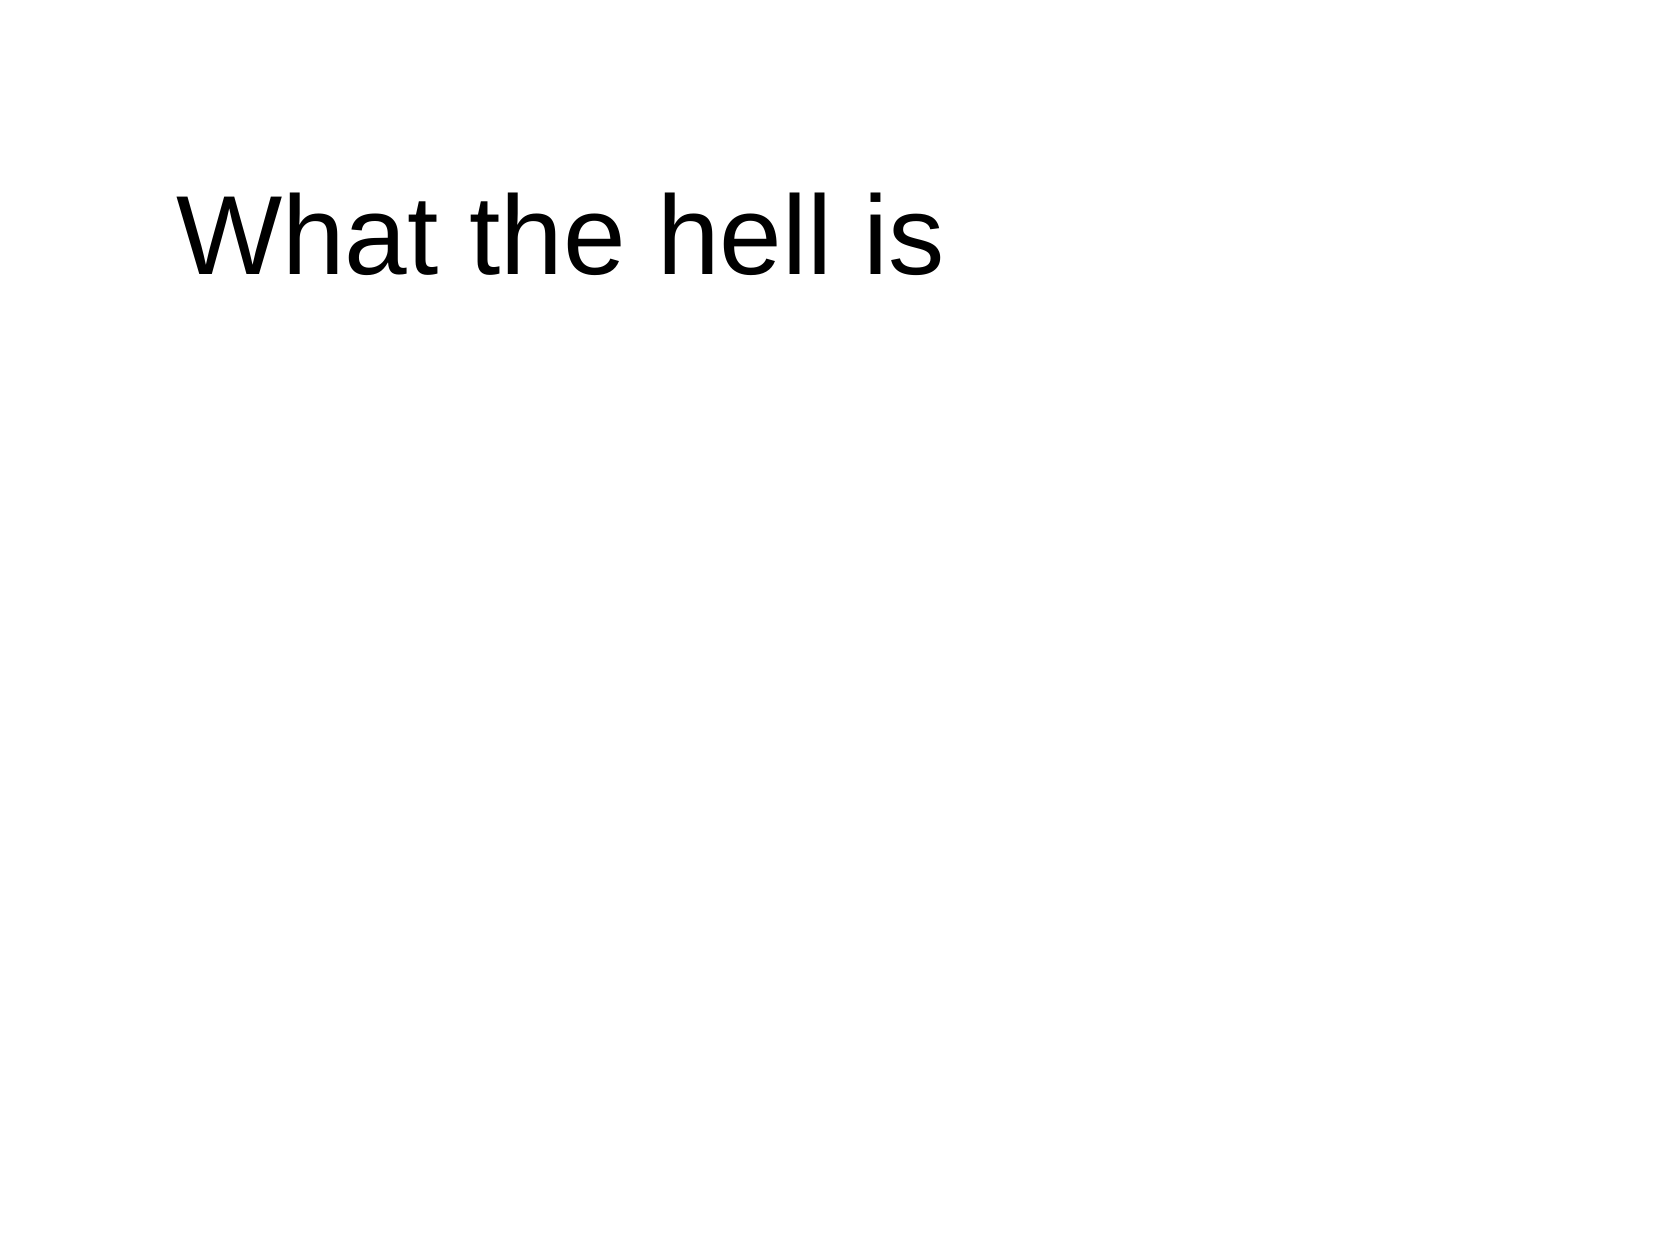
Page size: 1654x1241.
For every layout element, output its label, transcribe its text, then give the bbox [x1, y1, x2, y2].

text_box What the hell is [161, 165, 961, 306]
